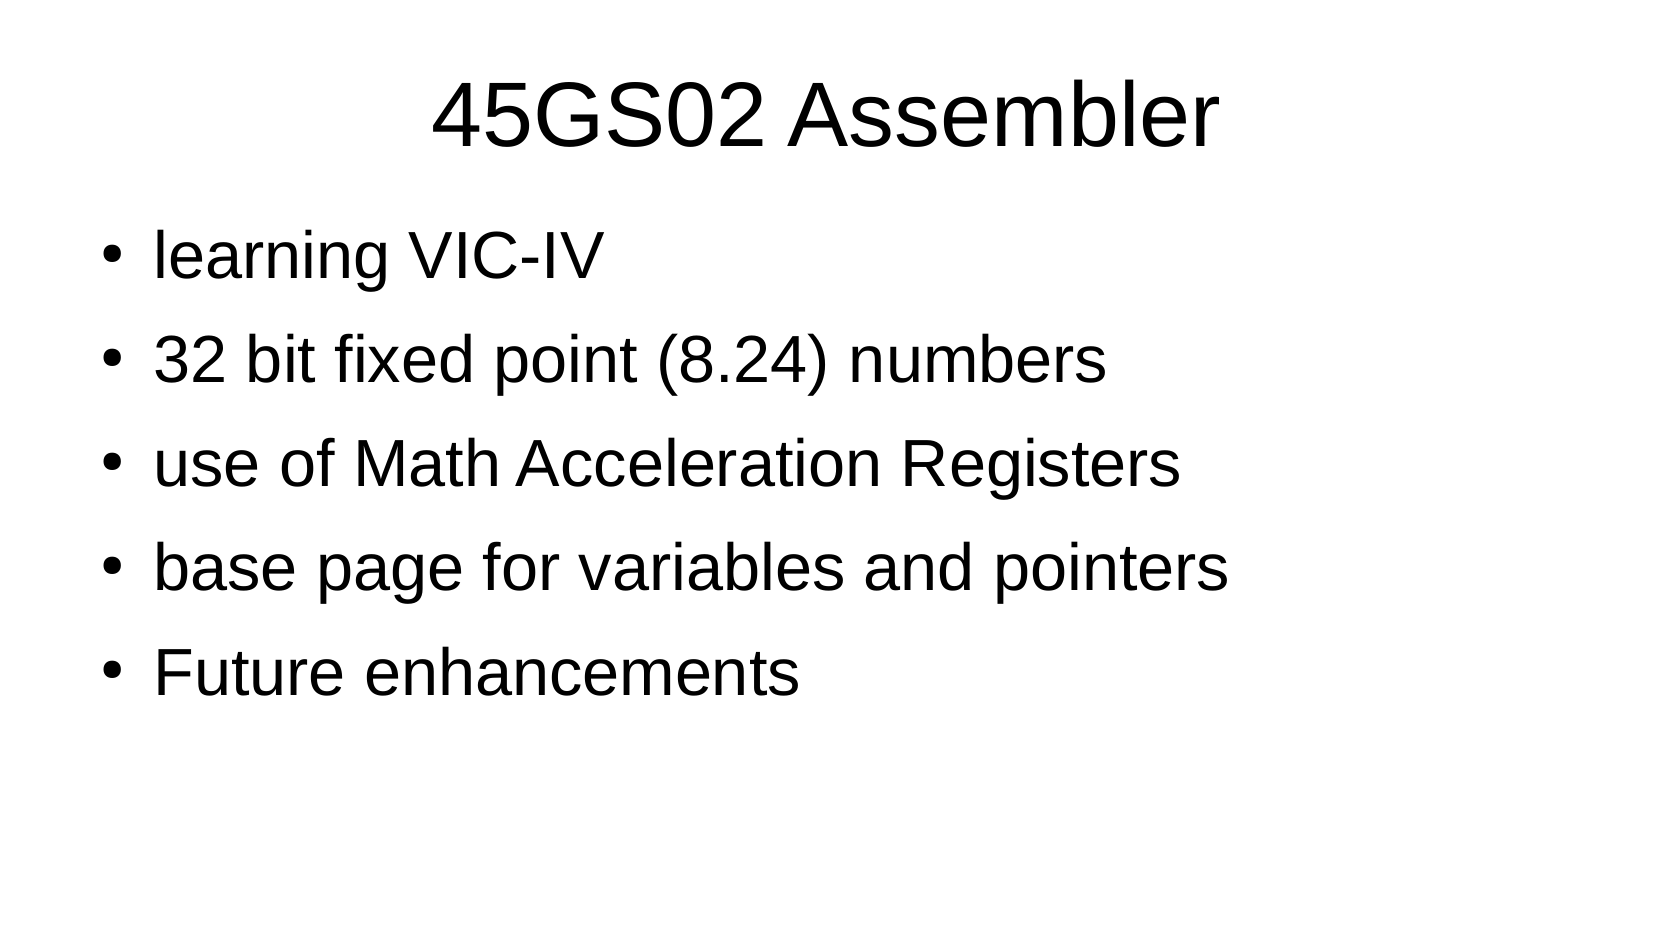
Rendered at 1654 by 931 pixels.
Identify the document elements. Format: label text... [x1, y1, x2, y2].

list learning VIC-IV 32 bit fixed point (8.24) numbers use of Math Acceleration Registers base page for variables and pointers Future enhancements [82, 217, 1571, 757]
title 45GS02 Assembler [82, 37, 1571, 193]
